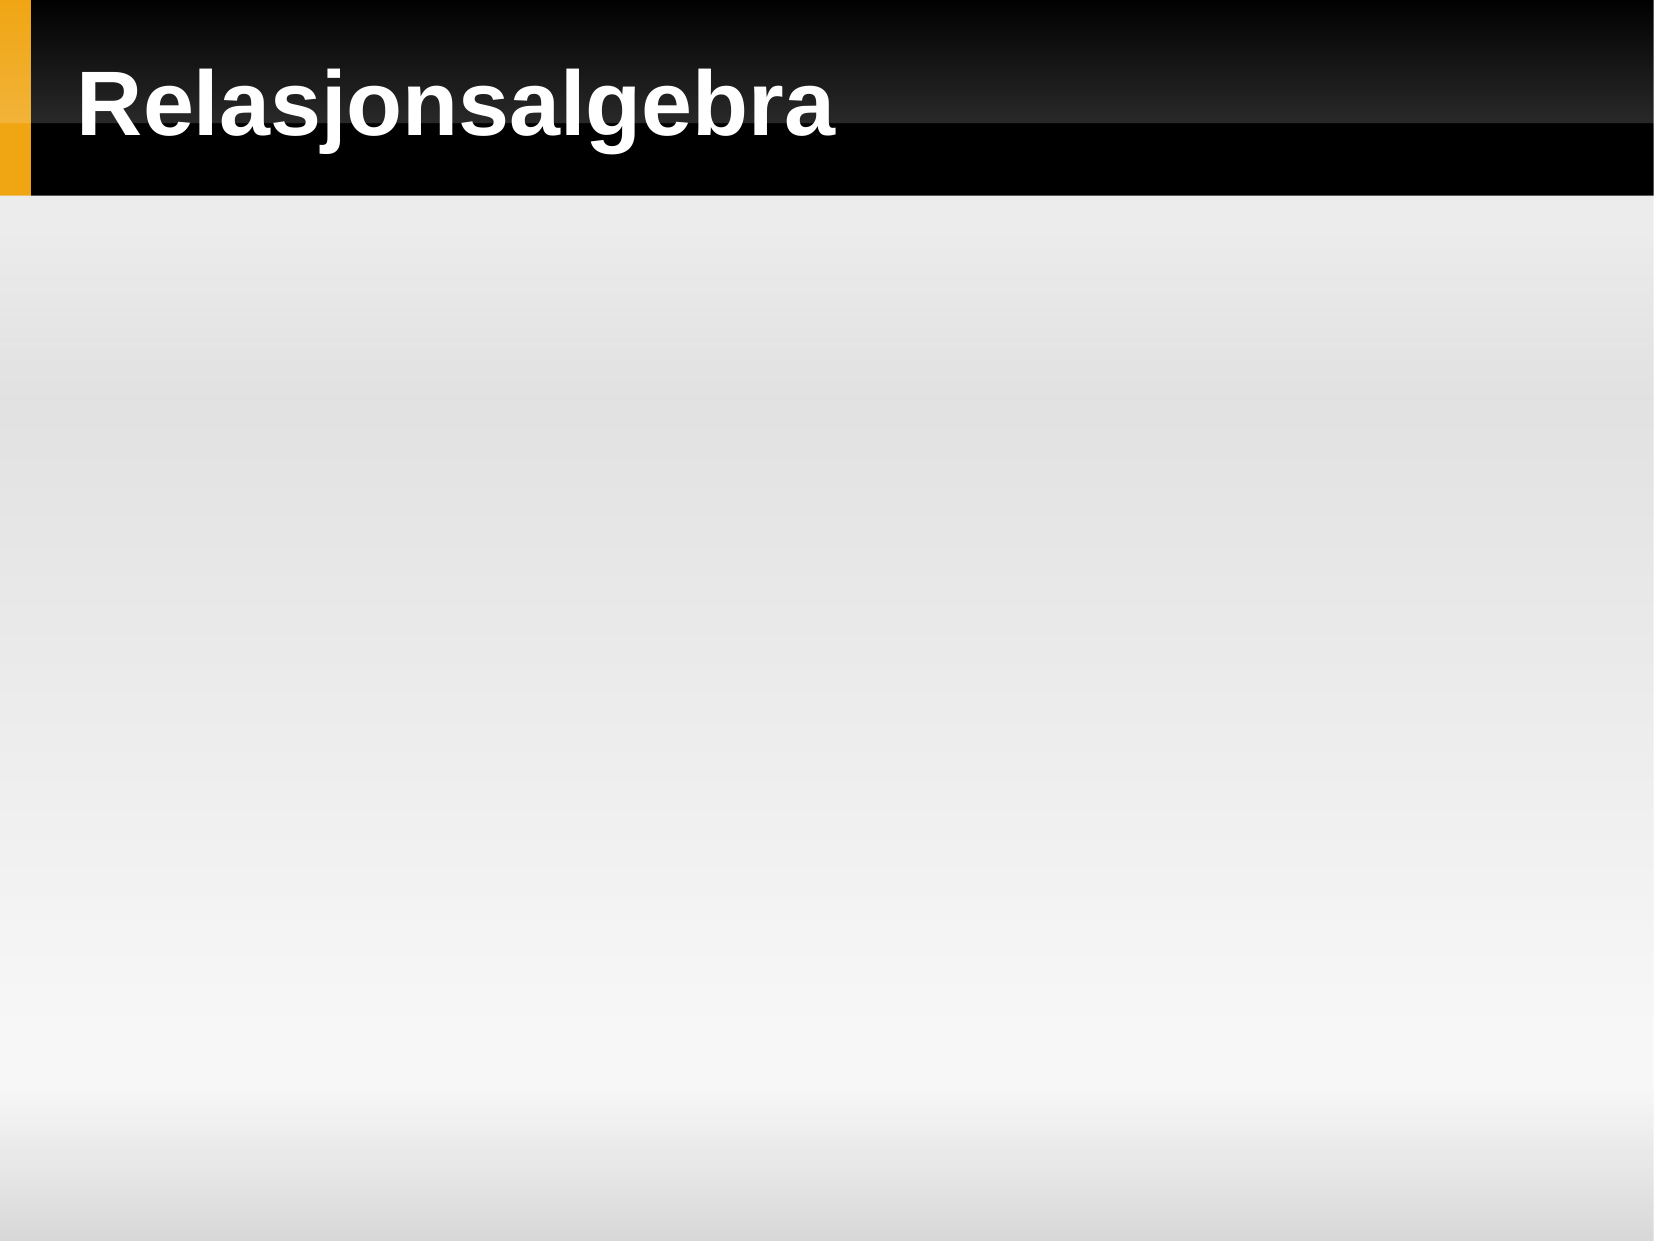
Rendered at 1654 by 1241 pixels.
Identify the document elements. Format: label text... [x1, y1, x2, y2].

picture [0, 0, 1654, 1241]
title Relasjonsalgebra [76, 7, 1565, 200]
